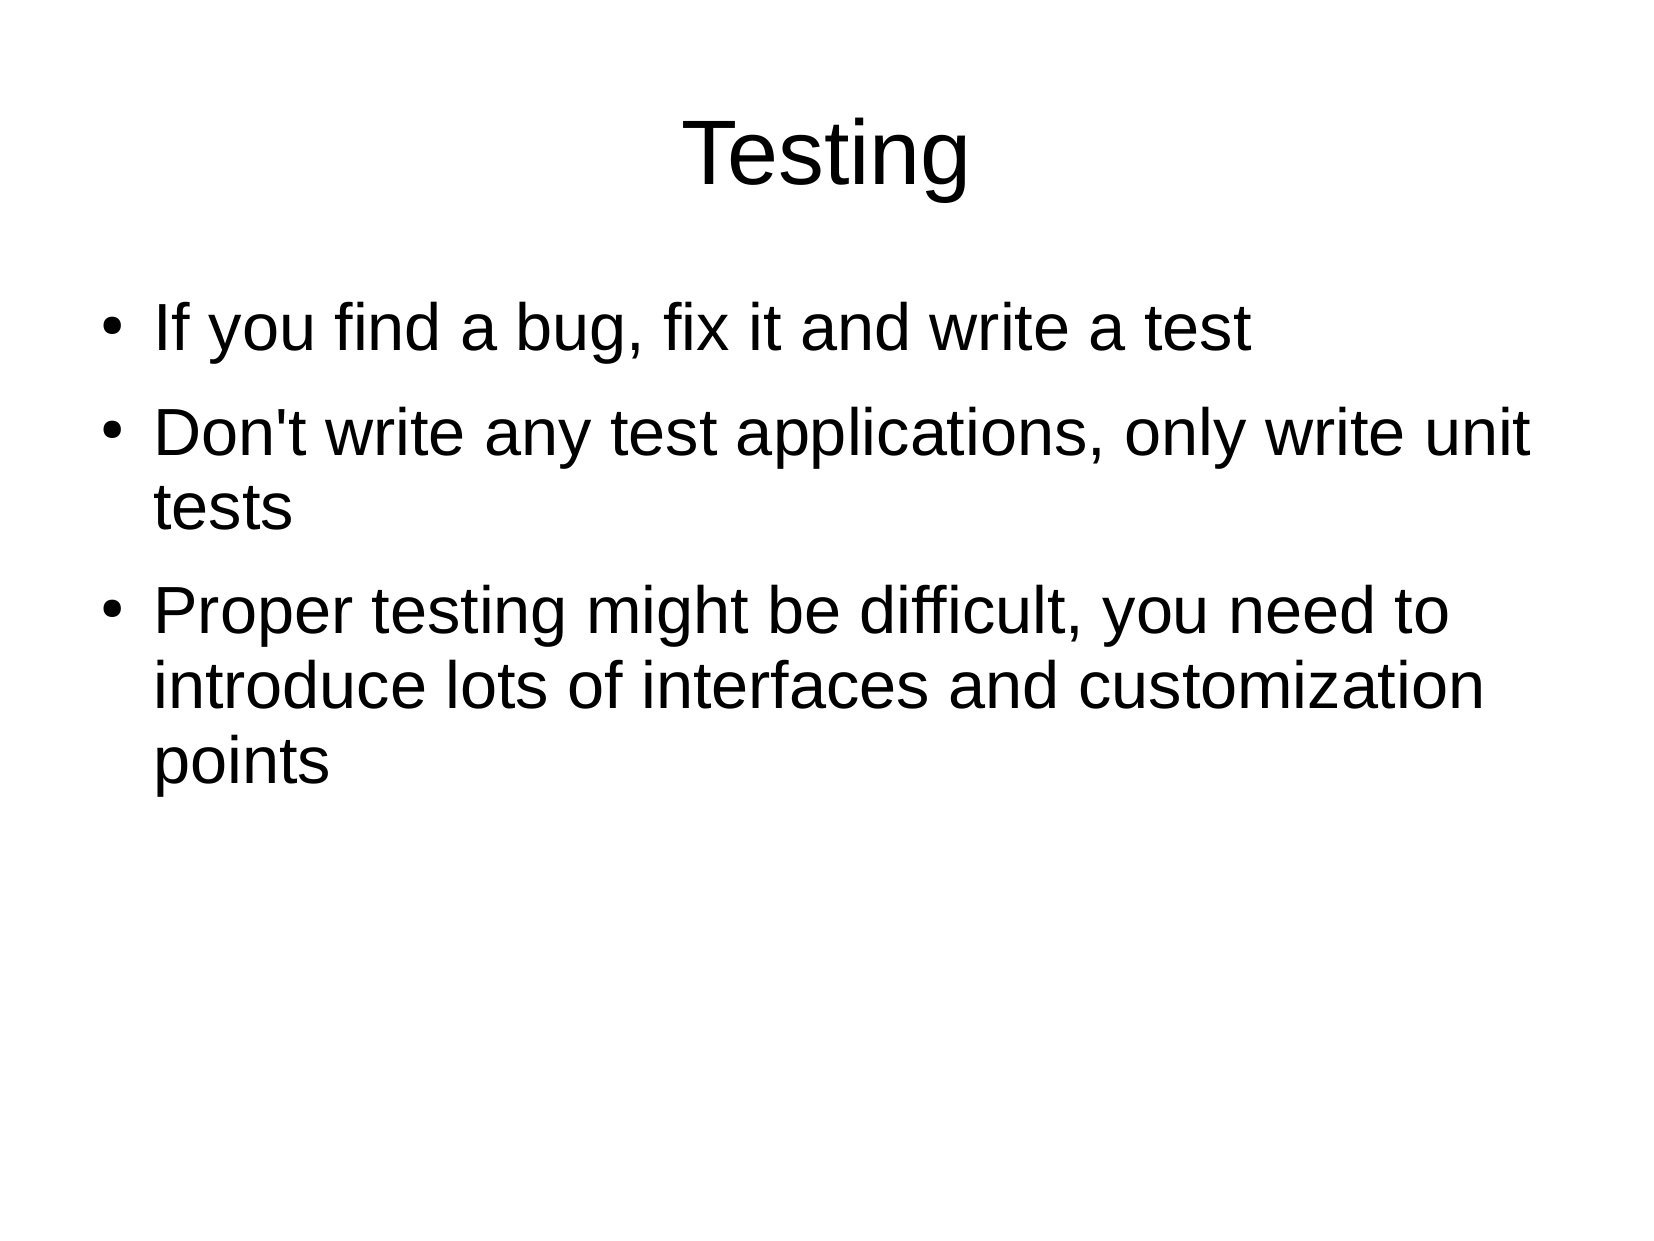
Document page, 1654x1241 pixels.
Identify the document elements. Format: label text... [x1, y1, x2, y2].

title Testing [82, 49, 1571, 257]
list If you find a bug, fix it and write a test Don't write any test applications, only write unit tests Proper testing might be difficult, you need to introduce lots of interfaces and customization points [82, 290, 1571, 1010]
